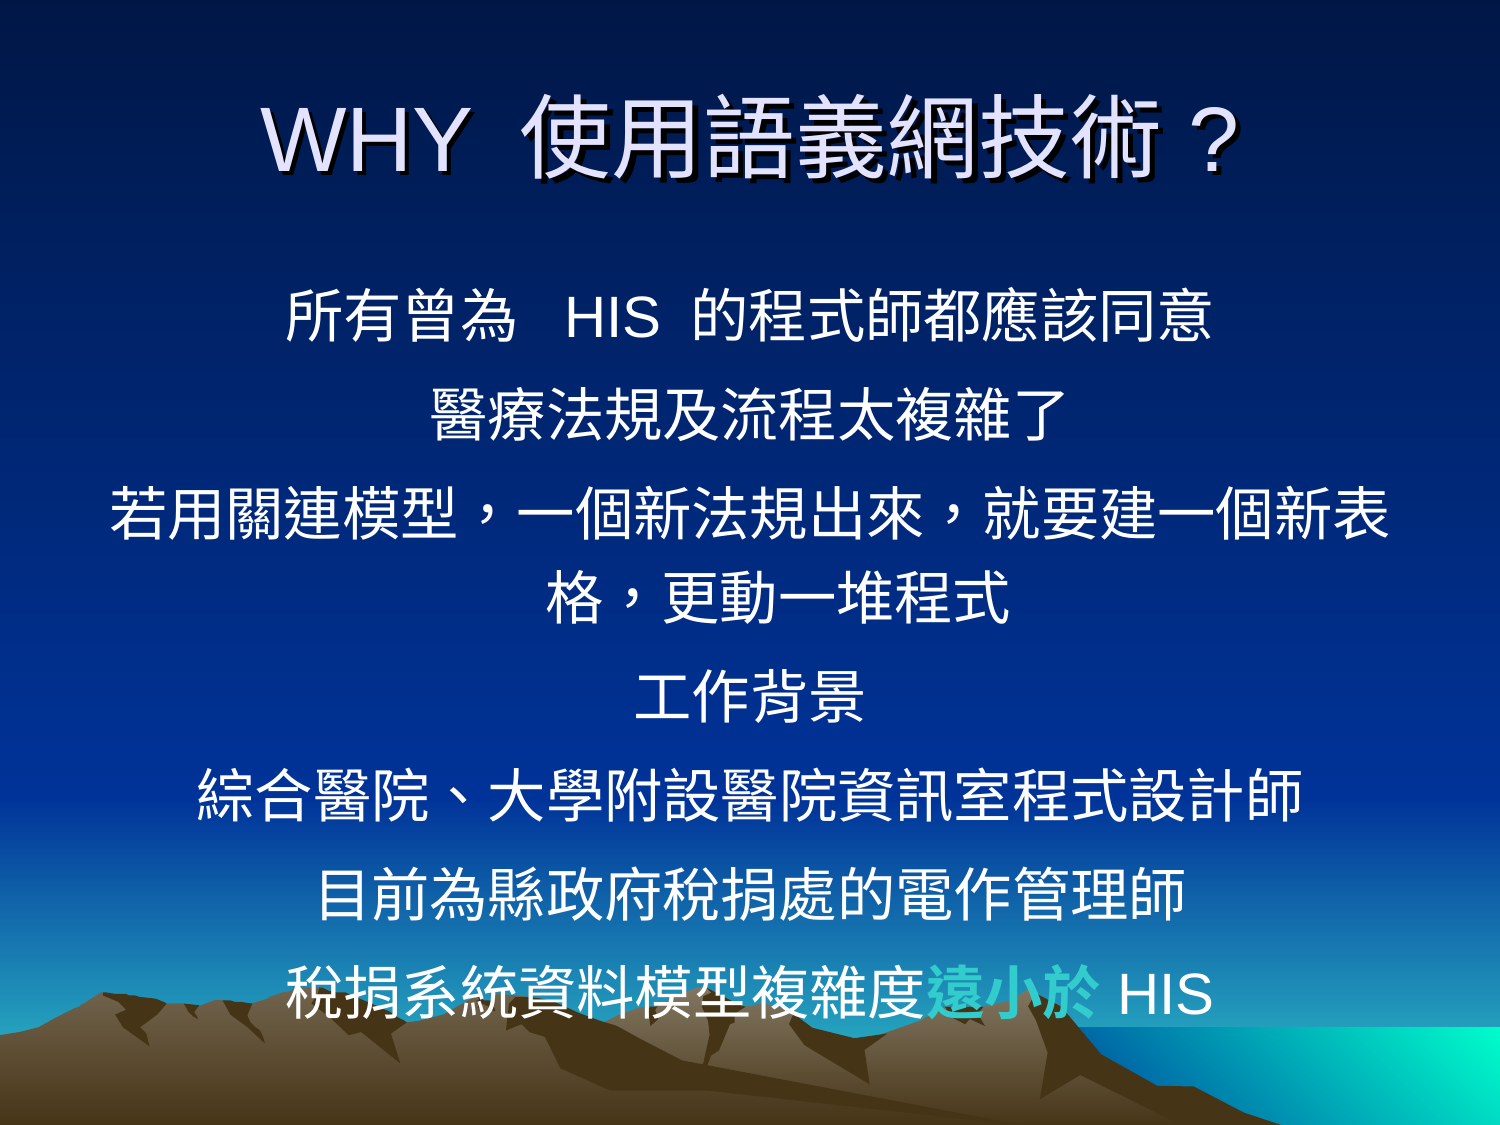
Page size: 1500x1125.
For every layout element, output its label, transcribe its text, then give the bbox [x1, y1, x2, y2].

list 所有曾為 HIS 的程式師都應該同意 醫療法規及流程太複雜了 若用關連模型，一個新法規出來，就要建一個新表格，更動一堆程式 工作背景 綜合醫院、大學附設醫院資訊室程式設計師 目前為縣政府稅捐處的電作管理師 稅捐系統資料模型複雜度遠小於HIS [75, 262, 1426, 1001]
title WHY 使用語義網技術? [75, 37, 1426, 225]
